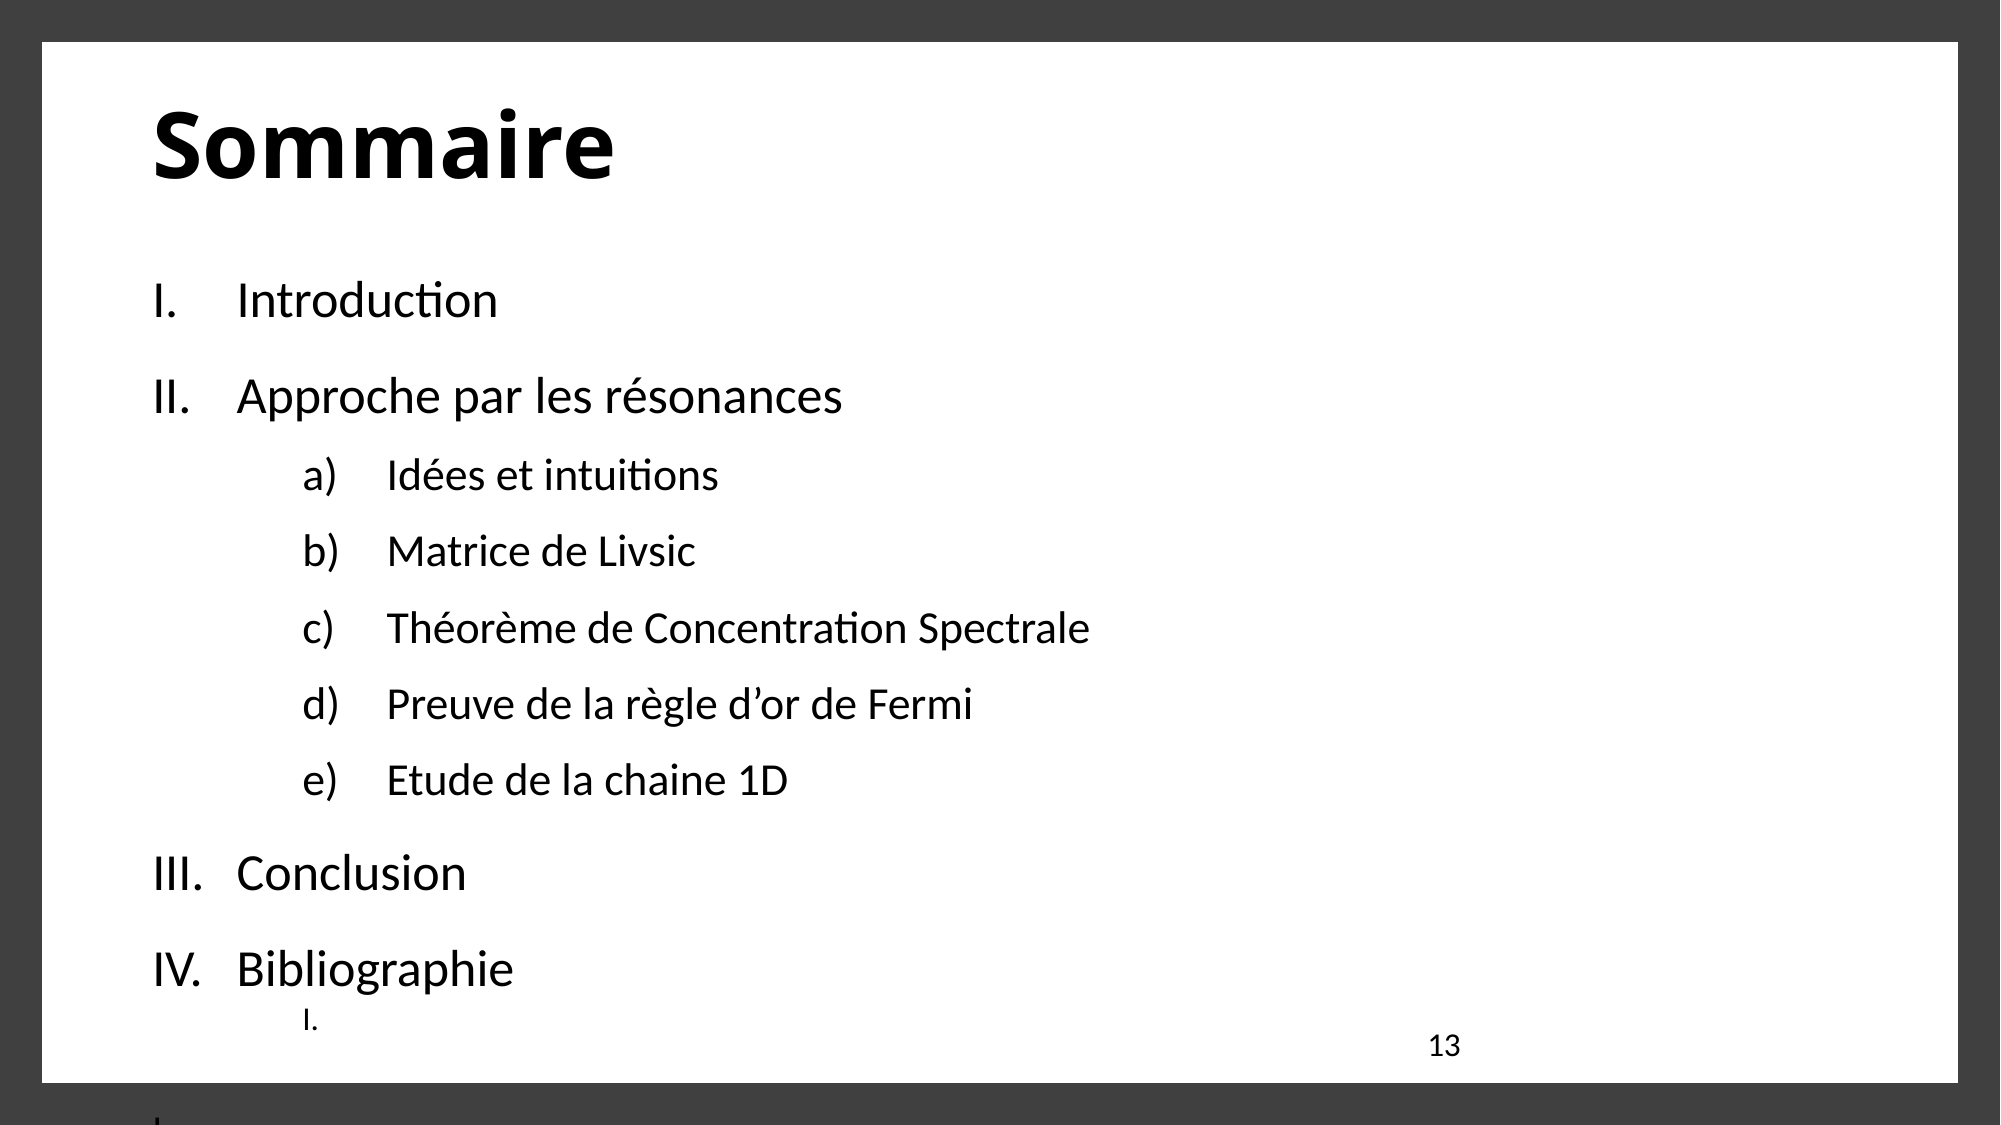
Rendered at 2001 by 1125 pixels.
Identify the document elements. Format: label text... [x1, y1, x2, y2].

list Introduction Approche par les résonances Idées et intuitions Matrice de Livsic Théorème de Concentration Spectrale Preuve de la règle d’or de Fermi Etude de la chaine 1D Conclusion Bibliographie [137, 245, 1863, 1042]
text_box [0, 0, 2000, 1125]
title Sommaire [137, 61, 1863, 237]
